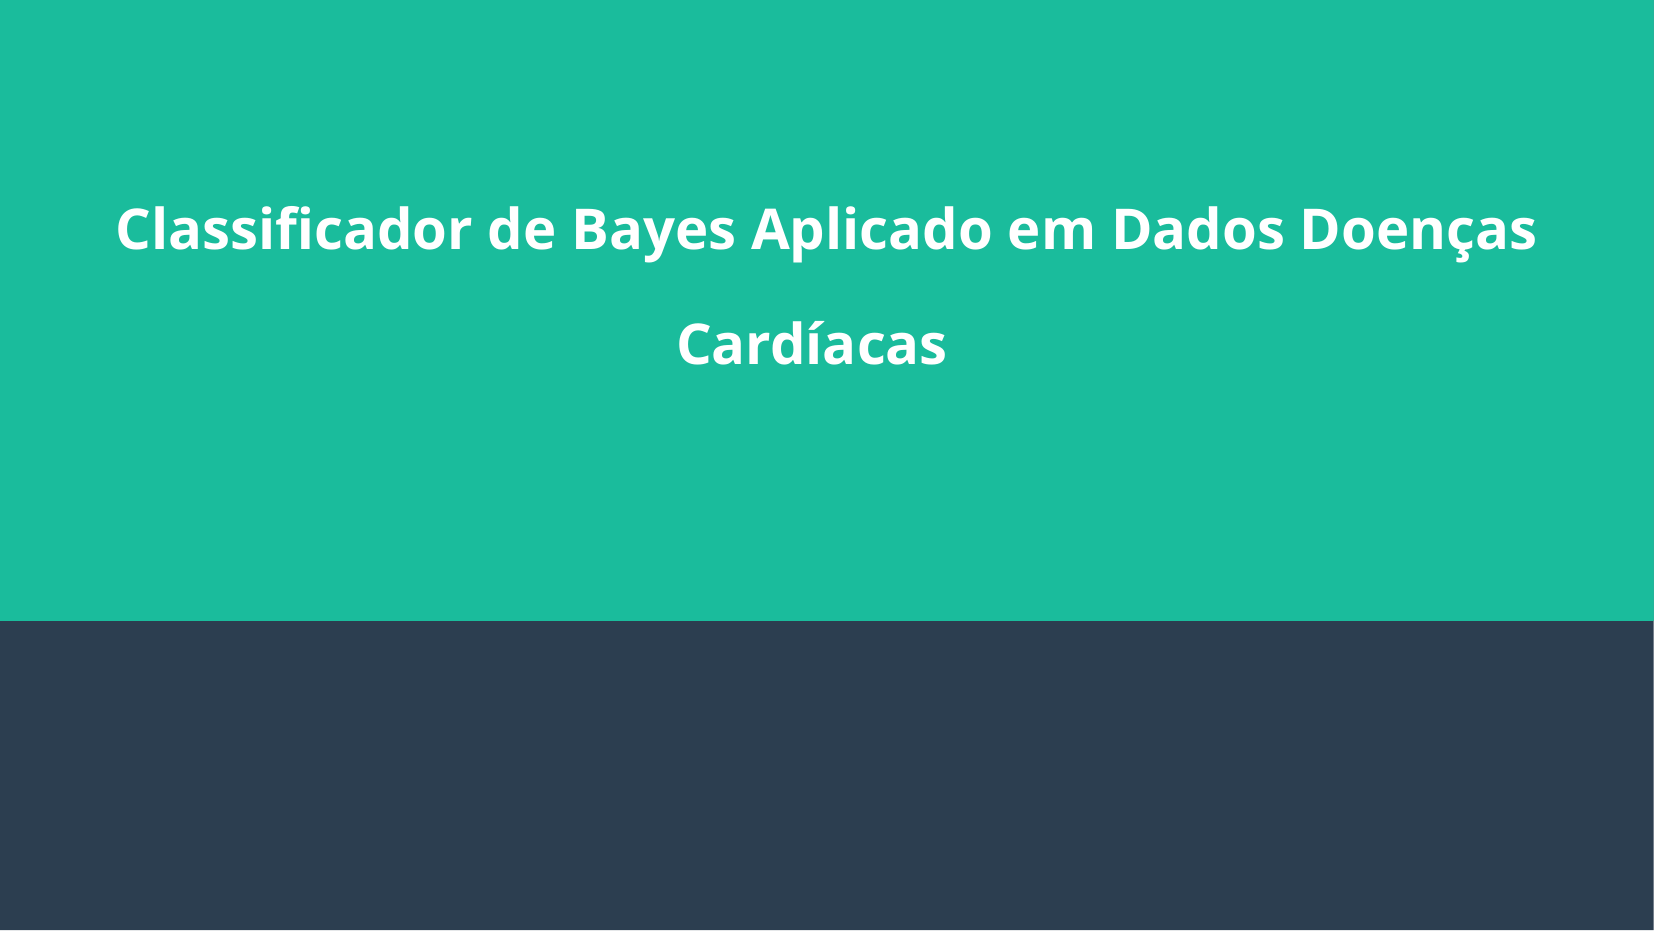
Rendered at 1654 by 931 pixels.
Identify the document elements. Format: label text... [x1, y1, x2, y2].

title Classificador de Bayes Aplicado em Dados Doenças Cardíacas [59, 167, 1595, 365]
